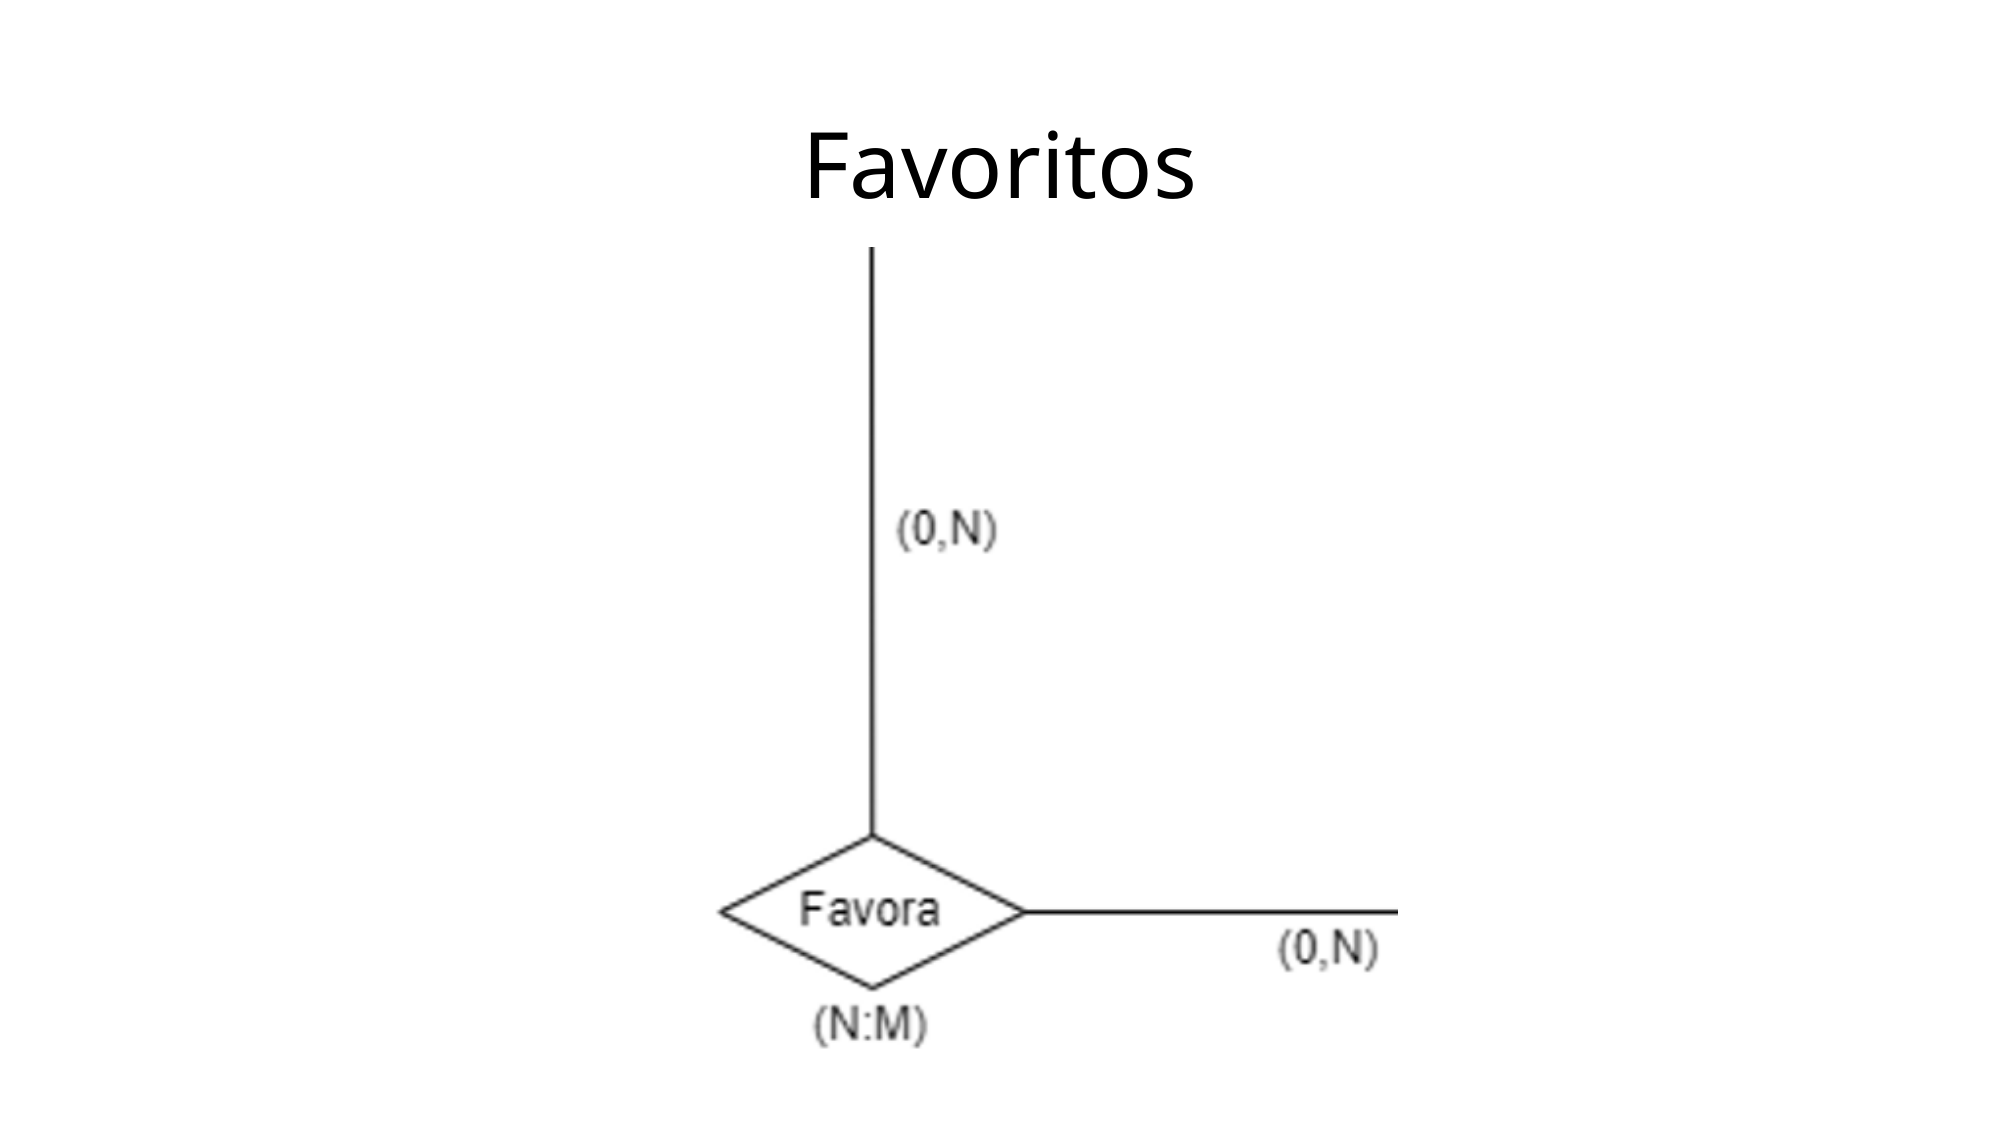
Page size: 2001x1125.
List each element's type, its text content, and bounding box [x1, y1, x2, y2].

picture [605, 247, 1398, 1086]
title Favoritos [137, 59, 1863, 278]
